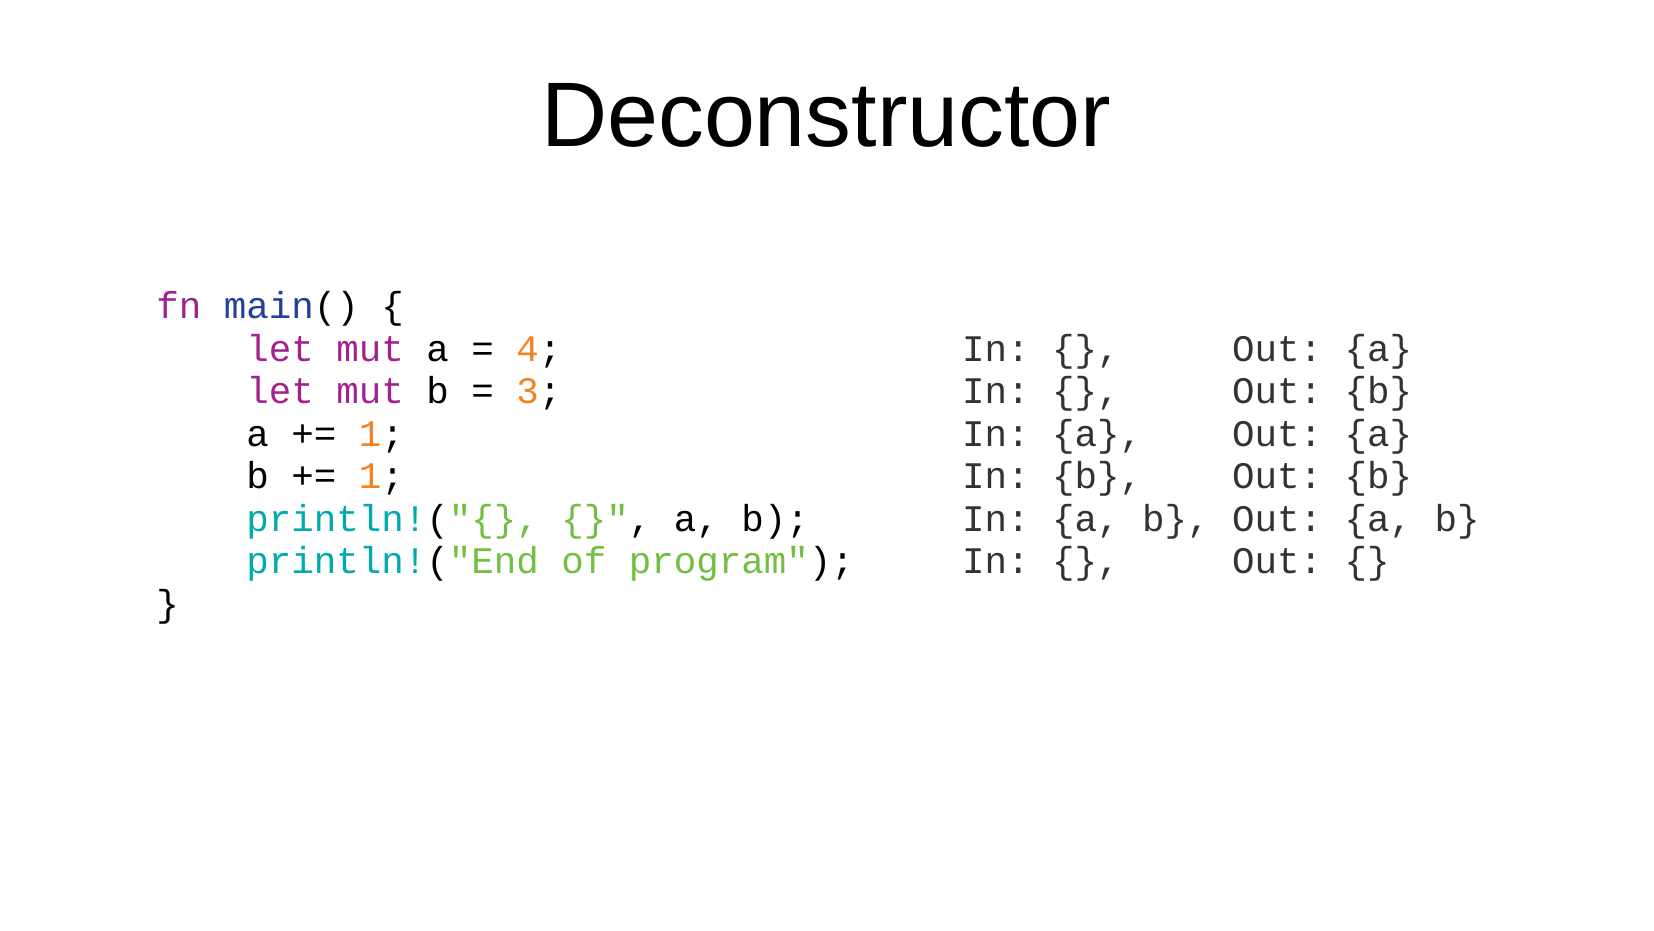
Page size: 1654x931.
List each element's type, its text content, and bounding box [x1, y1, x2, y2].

title Deconstructor [82, 37, 1571, 193]
text_box In: {}, Out: {a} In: {}, Out: {b} In: {a}, Out: {a} In: {b}, Out: {b} In: {a, b}, Out: {a, b} In: {}, Out: {} [947, 279, 1512, 651]
text_box fn main() { let mut a = 4; let mut b = 3; a += 1; b += 1; println!("{}, {}", a, b); println!("End of program"); } [141, 279, 872, 651]
